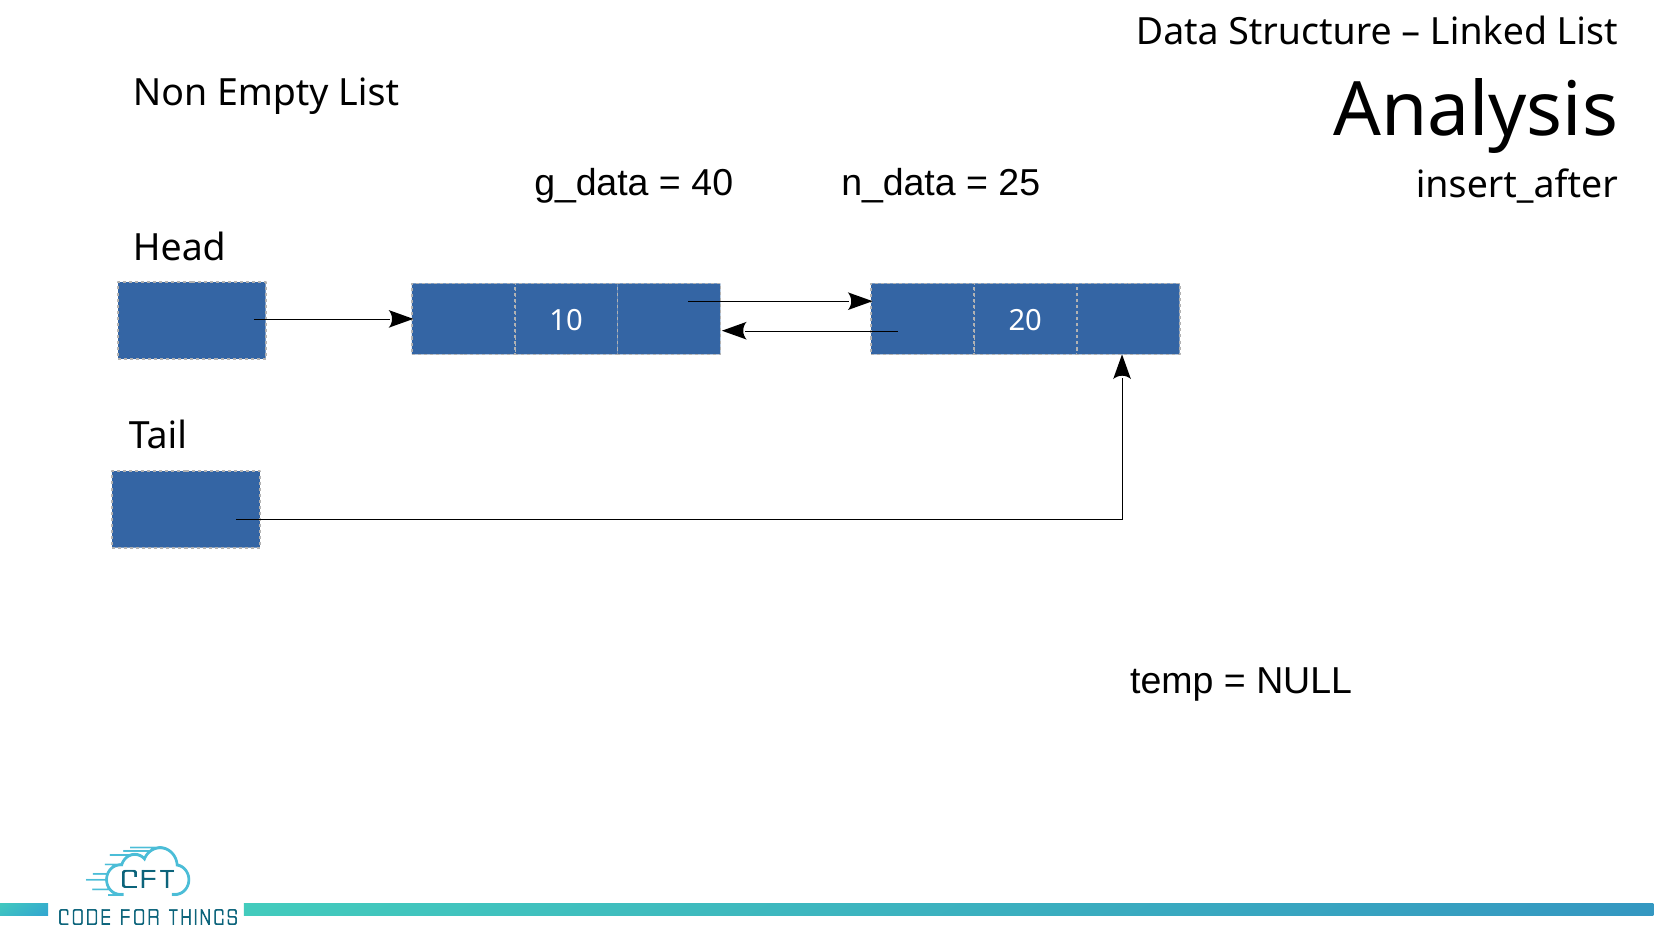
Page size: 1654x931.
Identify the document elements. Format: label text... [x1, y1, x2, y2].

text_box n_data = 25 [826, 153, 1056, 211]
text_box temp = NULL [1115, 651, 1406, 721]
title Data Structure – Linked List Analysis insert_after [1099, 0, 1619, 216]
text_box 20 [974, 283, 1076, 355]
text_box [871, 283, 974, 355]
text_box [617, 283, 721, 355]
text_box [112, 471, 260, 548]
text_box 10 [515, 283, 617, 355]
text_box [411, 283, 515, 355]
text_box [1076, 283, 1180, 355]
text_box Tail [114, 401, 237, 468]
text_box g_data = 40 [519, 153, 749, 211]
text_box [118, 293, 266, 359]
picture [59, 846, 237, 925]
text_box Head [118, 212, 285, 293]
text_box Non Empty List [118, 58, 544, 125]
